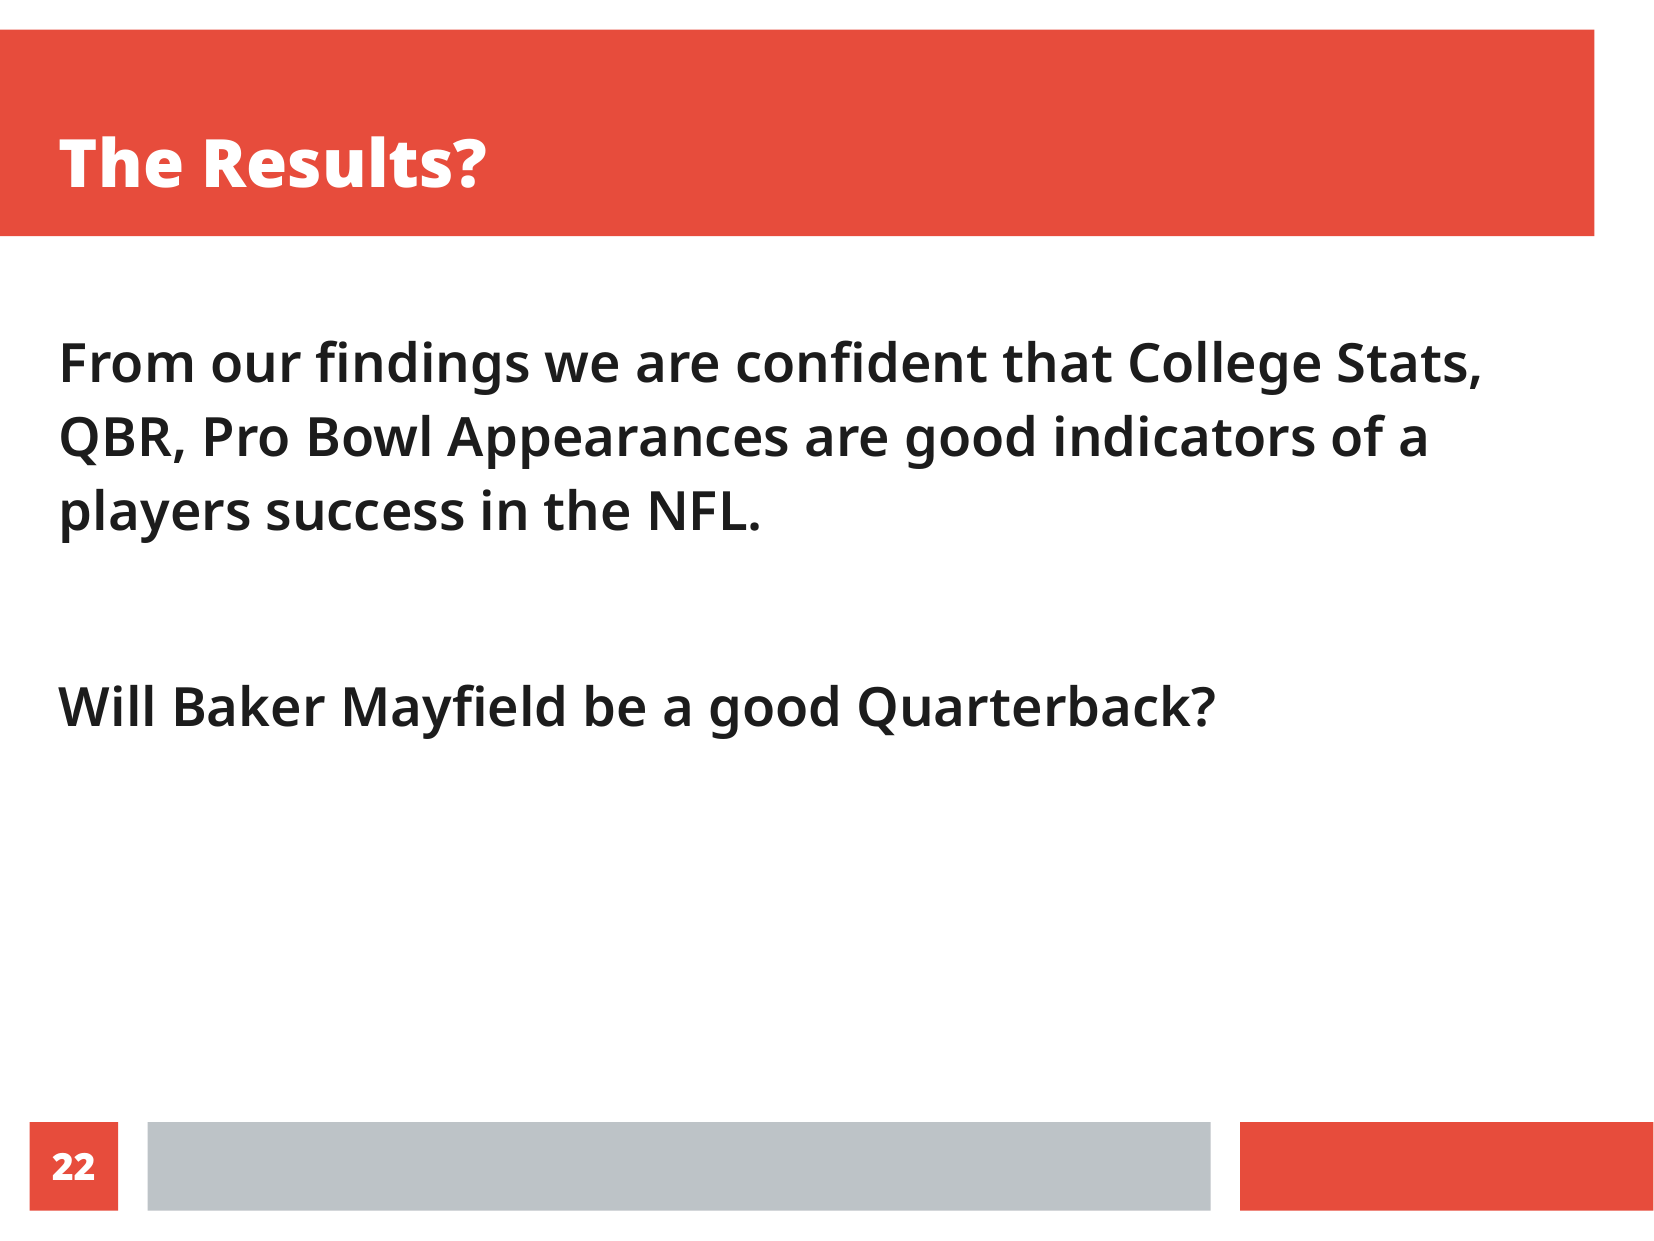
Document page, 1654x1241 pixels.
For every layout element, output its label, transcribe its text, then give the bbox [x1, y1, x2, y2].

title The Results? [59, 59, 1595, 207]
list From our findings we are confident that College Stats, QBR, Pro Bowl Appearances are good indicators of a players success in the NFL. Will Baker Mayfield be a good Quarterback? [59, 324, 1565, 1093]
